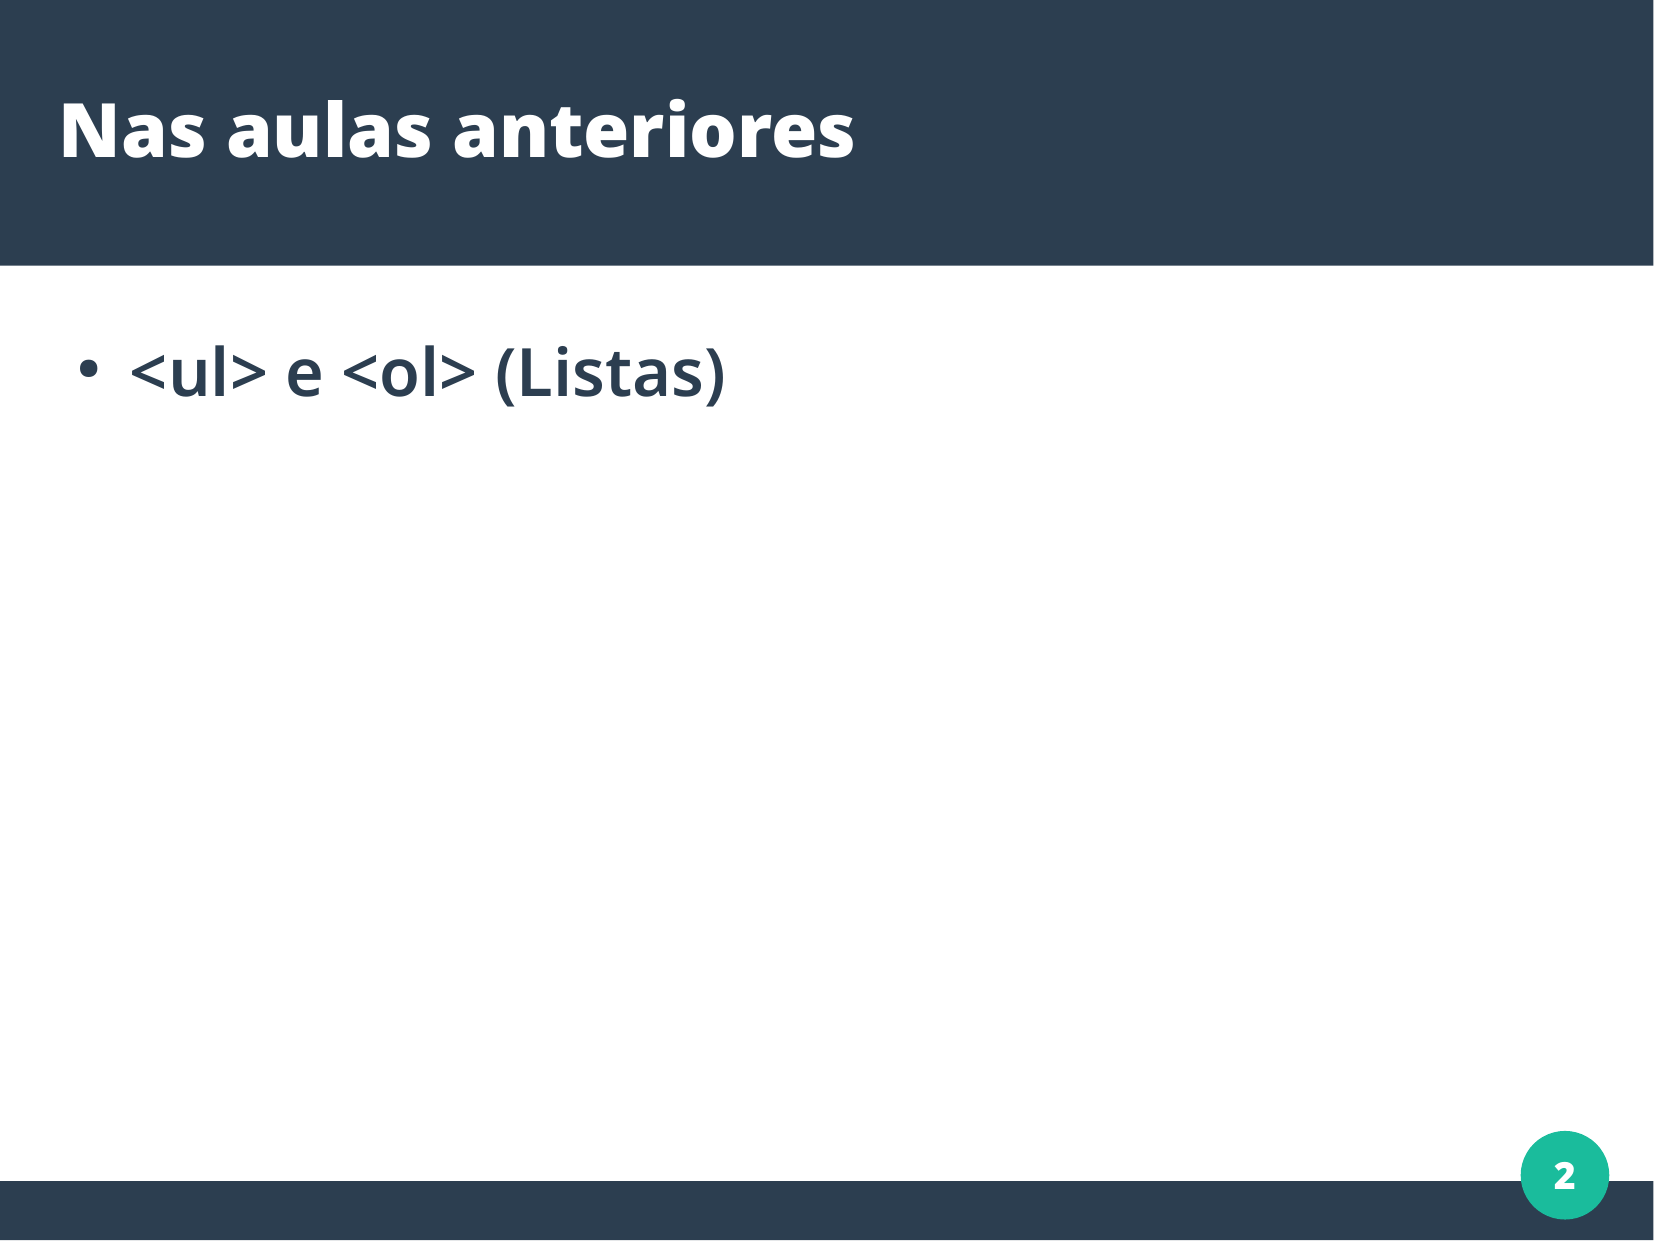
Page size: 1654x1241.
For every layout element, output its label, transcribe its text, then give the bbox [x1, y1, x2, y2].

title Nas aulas anteriores [59, 49, 1595, 207]
list <ul> e <ol> (Listas) [59, 324, 1595, 1152]
